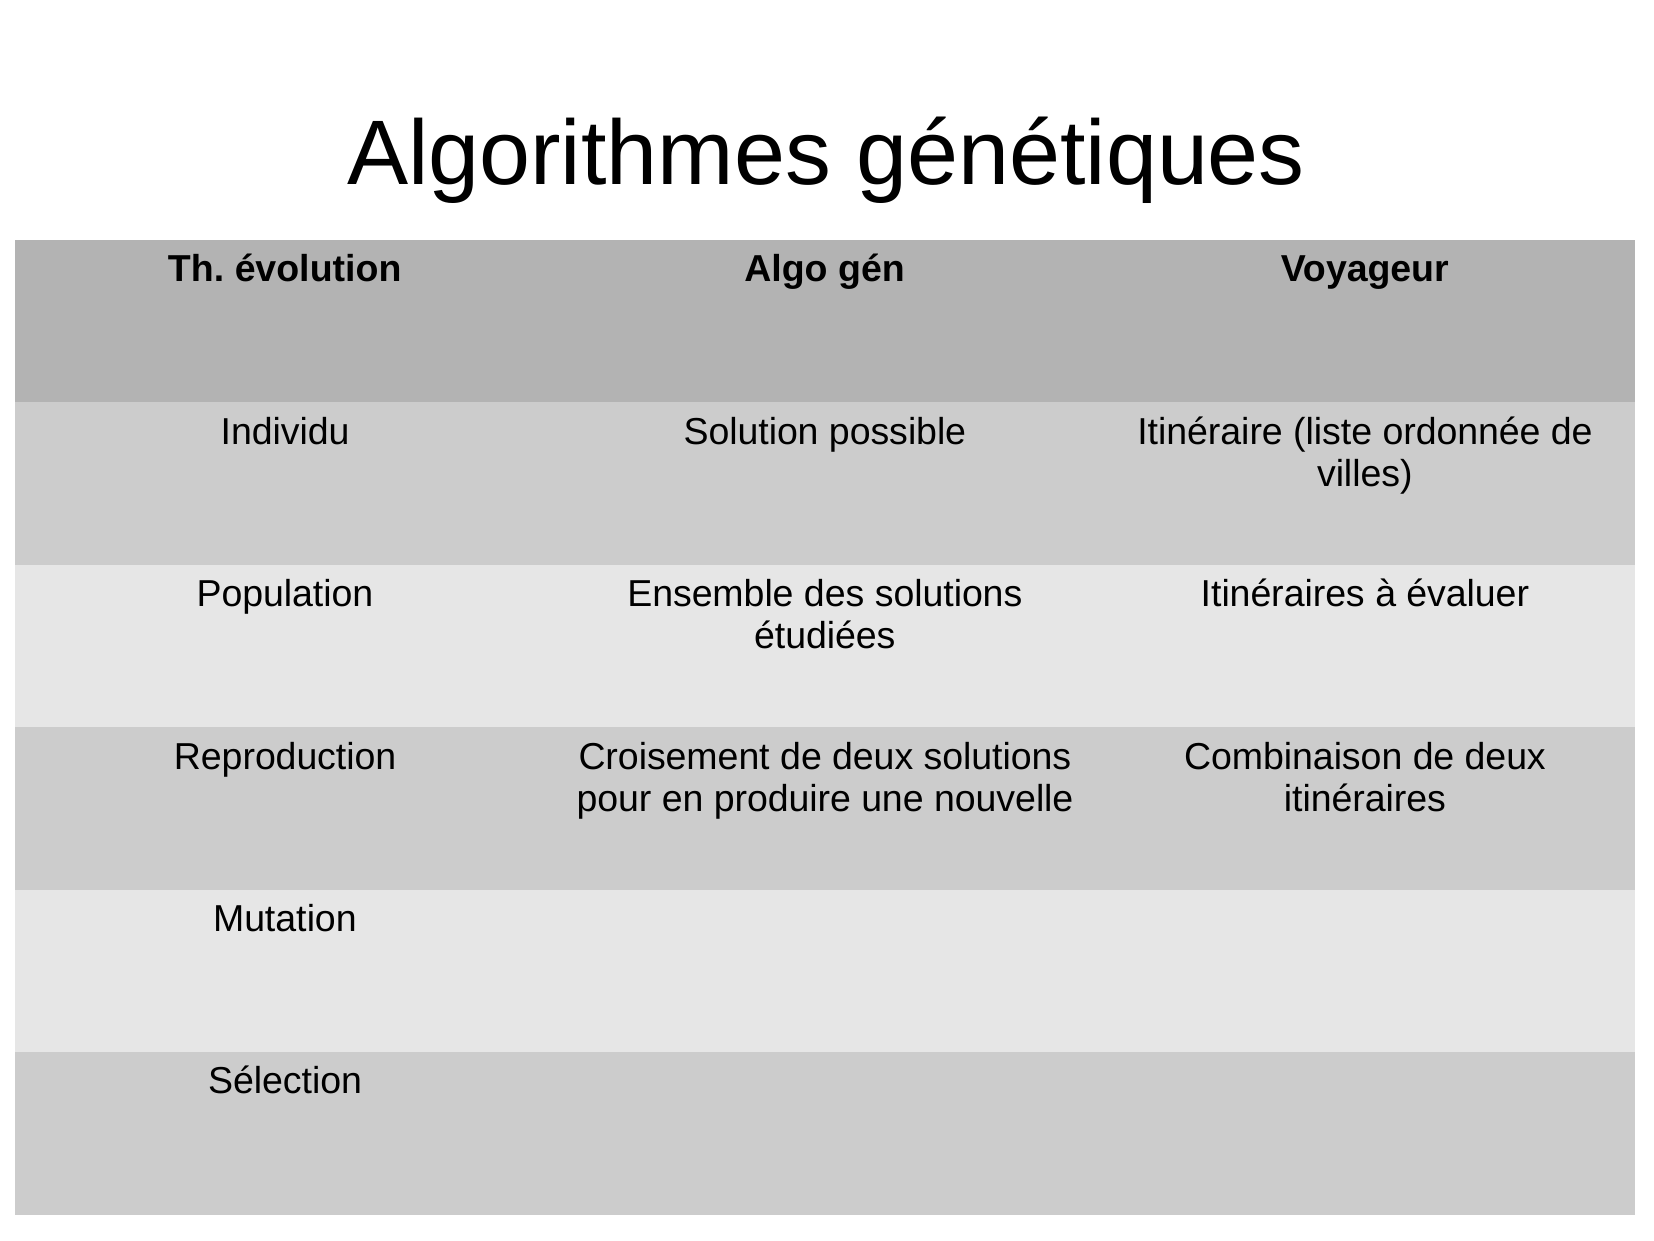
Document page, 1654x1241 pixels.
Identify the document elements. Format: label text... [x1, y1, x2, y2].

table_cell Itinéraire (liste ordonnée de villes) [1095, 402, 1635, 565]
table_cell Mutation [15, 890, 555, 1052]
table_cell Combinaison de deux itinéraires [1095, 727, 1635, 890]
table_cell Reproduction [15, 727, 555, 890]
table_cell Population [15, 565, 555, 727]
table_header Voyageur [1095, 240, 1635, 402]
table_cell Solution possible [555, 402, 1095, 565]
table_cell Individu [15, 402, 555, 565]
title Algorithmes génétiques [82, 49, 1571, 240]
table_header Th. évolution [15, 240, 555, 402]
table_cell Itinéraires à évaluer [1095, 565, 1635, 727]
table_header Algo gén [555, 240, 1095, 402]
table_cell Sélection [15, 1052, 555, 1215]
table_cell Ensemble des solutions étudiées [555, 565, 1095, 727]
table_cell Croisement de deux solutions pour en produire une nouvelle [555, 727, 1095, 890]
table_cell [555, 1052, 1095, 1215]
table_cell [1095, 890, 1635, 1052]
table_cell [555, 890, 1095, 1052]
table_cell [1095, 1052, 1635, 1215]
